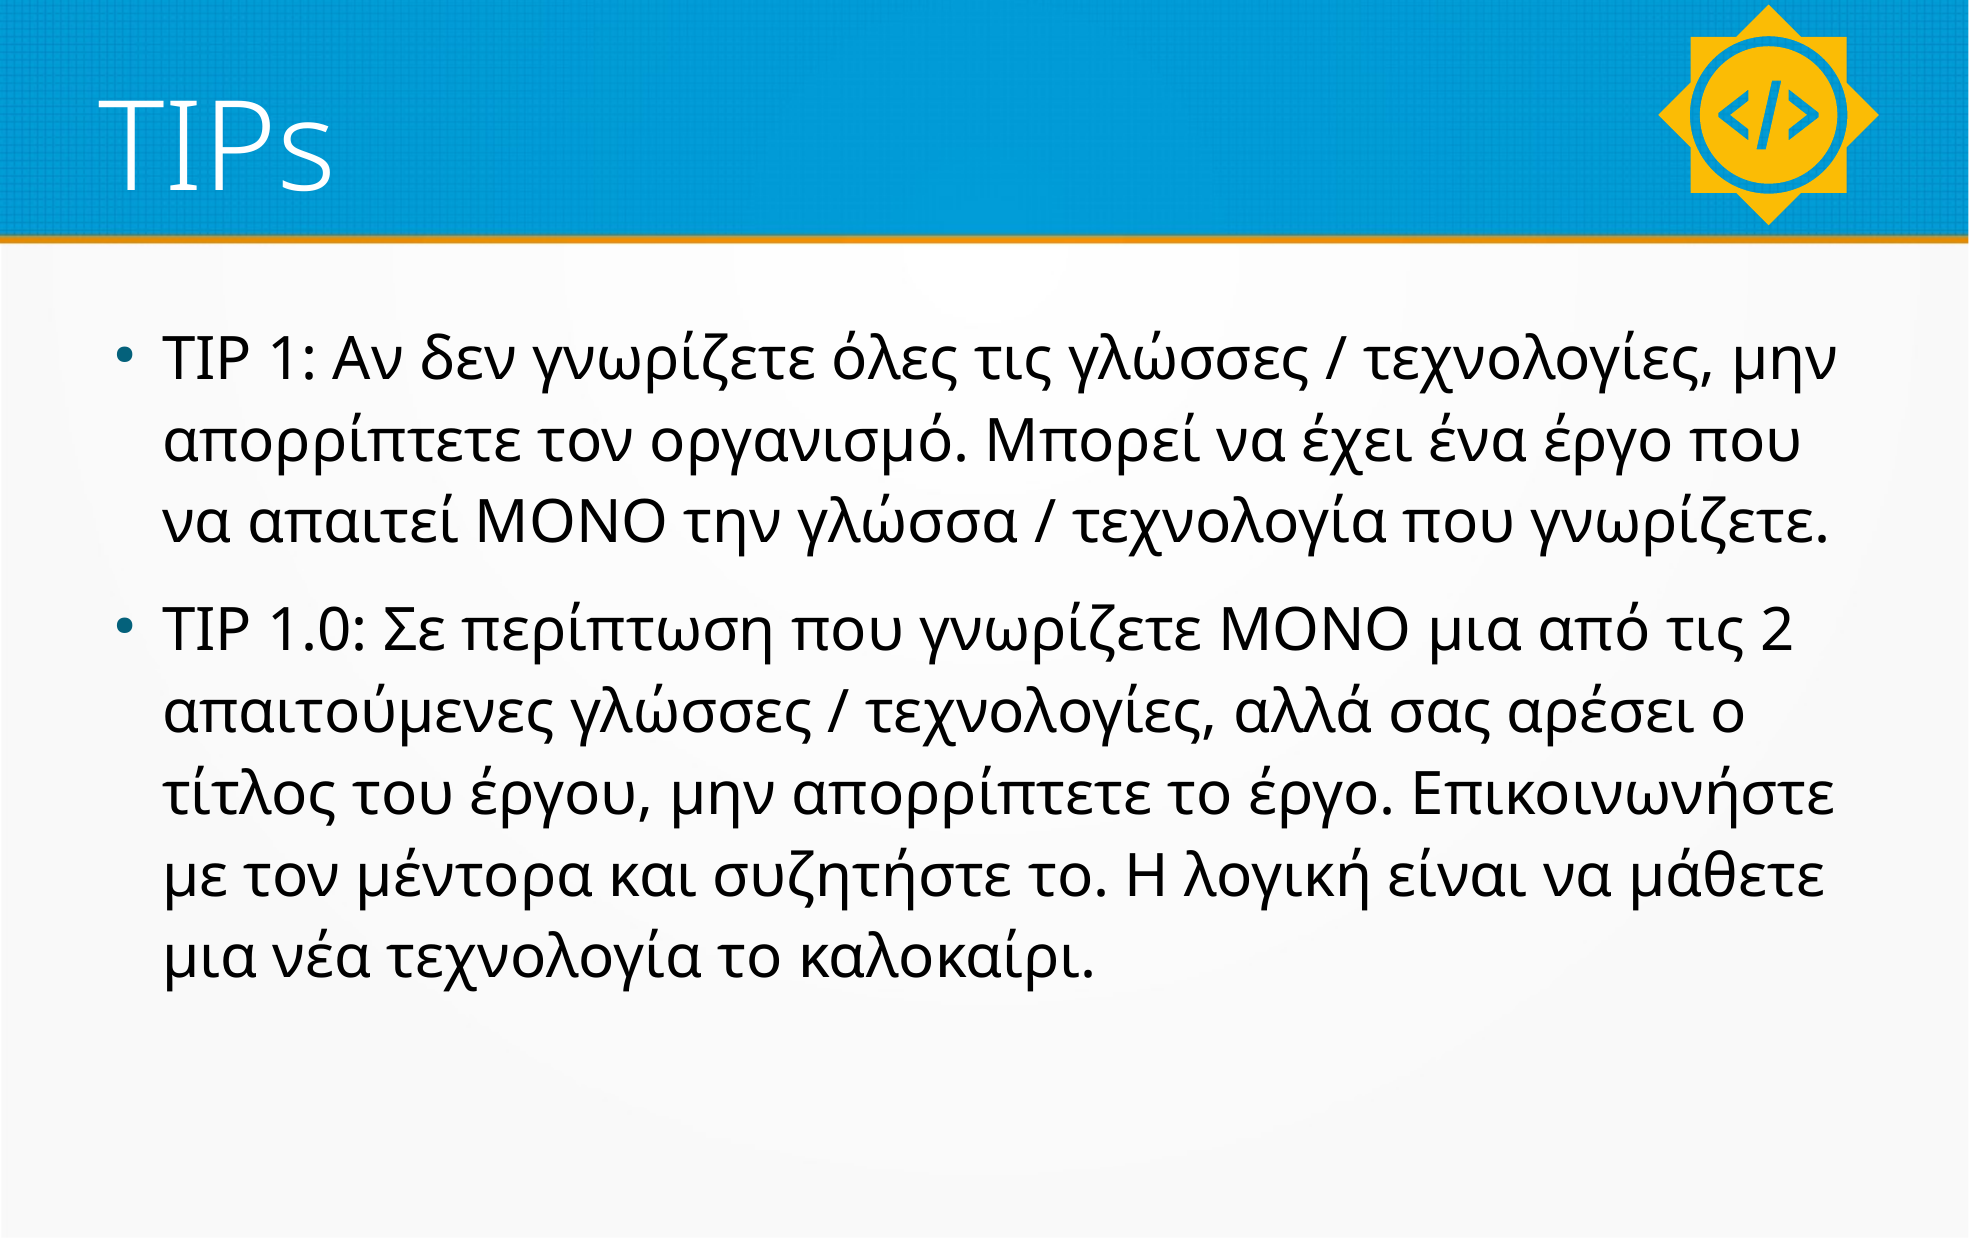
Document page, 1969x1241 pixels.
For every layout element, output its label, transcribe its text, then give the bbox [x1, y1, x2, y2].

title TIPs [98, 19, 1647, 227]
list TIP 1: Αν δεν γνωρίζετε όλες τις γλώσσες / τεχνολογίες, μην απορρίπτετε τον οργανισμό. Μπορεί να έχει ένα έργο που να απαιτεί ΜΟΝΟ την γλώσσα / τεχνολογία που γνωρίζετε. TIP 1.0: Σε περίπτωση που γνωρίζετε ΜΟΝΟ μια από τις 2 απαιτούμενες γλώσσες / τεχνολογίες, αλλά σας αρέσει ο τίτλος του έργου, μην απορρίπτετε το έργο. Επικοινωνήστε με τον μέντορα και συζητήστε το. Η λογική είναι να μάθετε μια νέα τεχνολογία το καλοκαίρι. [98, 315, 1861, 1081]
picture [0, 233, 1969, 1241]
picture [1660, 6, 1877, 224]
